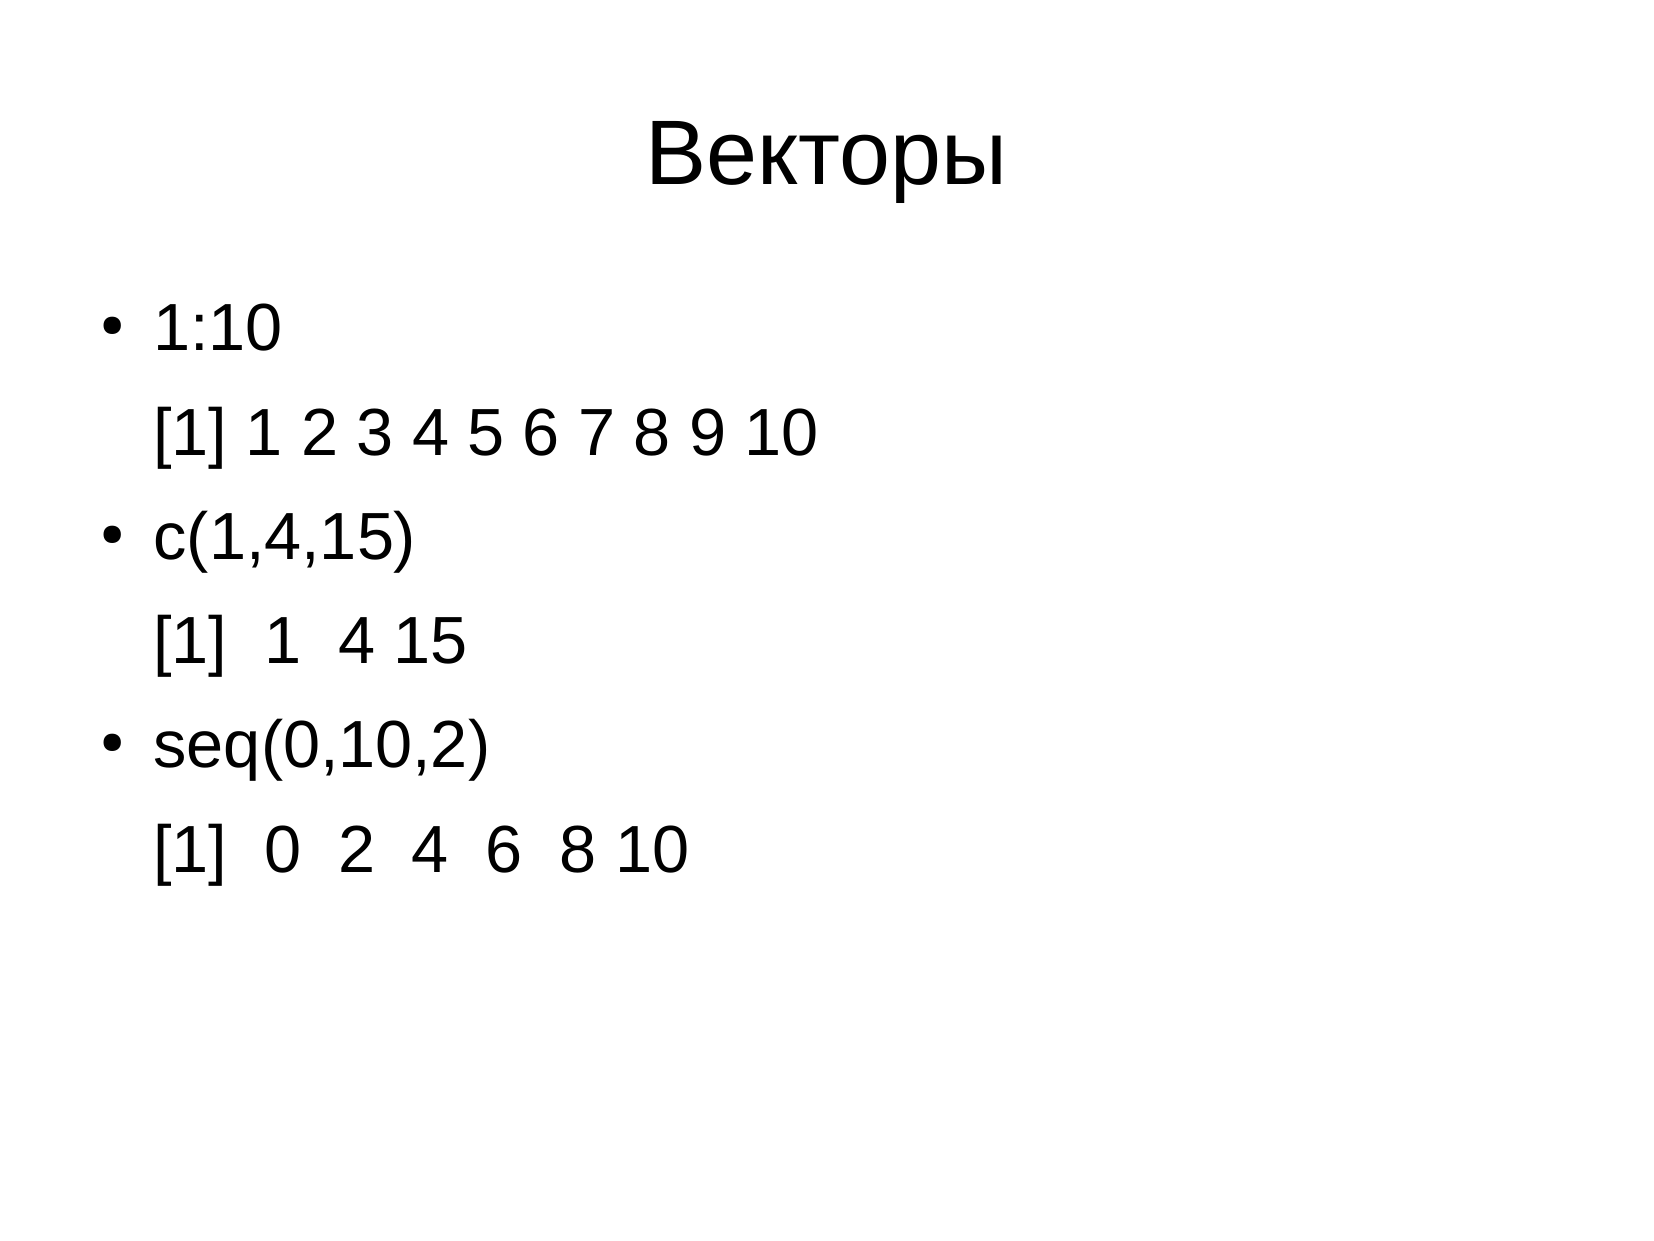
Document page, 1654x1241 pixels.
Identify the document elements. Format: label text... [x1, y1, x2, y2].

title Векторы [82, 49, 1571, 257]
list 1:10 [1] 1 2 3 4 5 6 7 8 9 10 c(1,4,15) [1] 1 4 15 seq(0,10,2) [1] 0 2 4 6 8 10 [82, 290, 1538, 1010]
